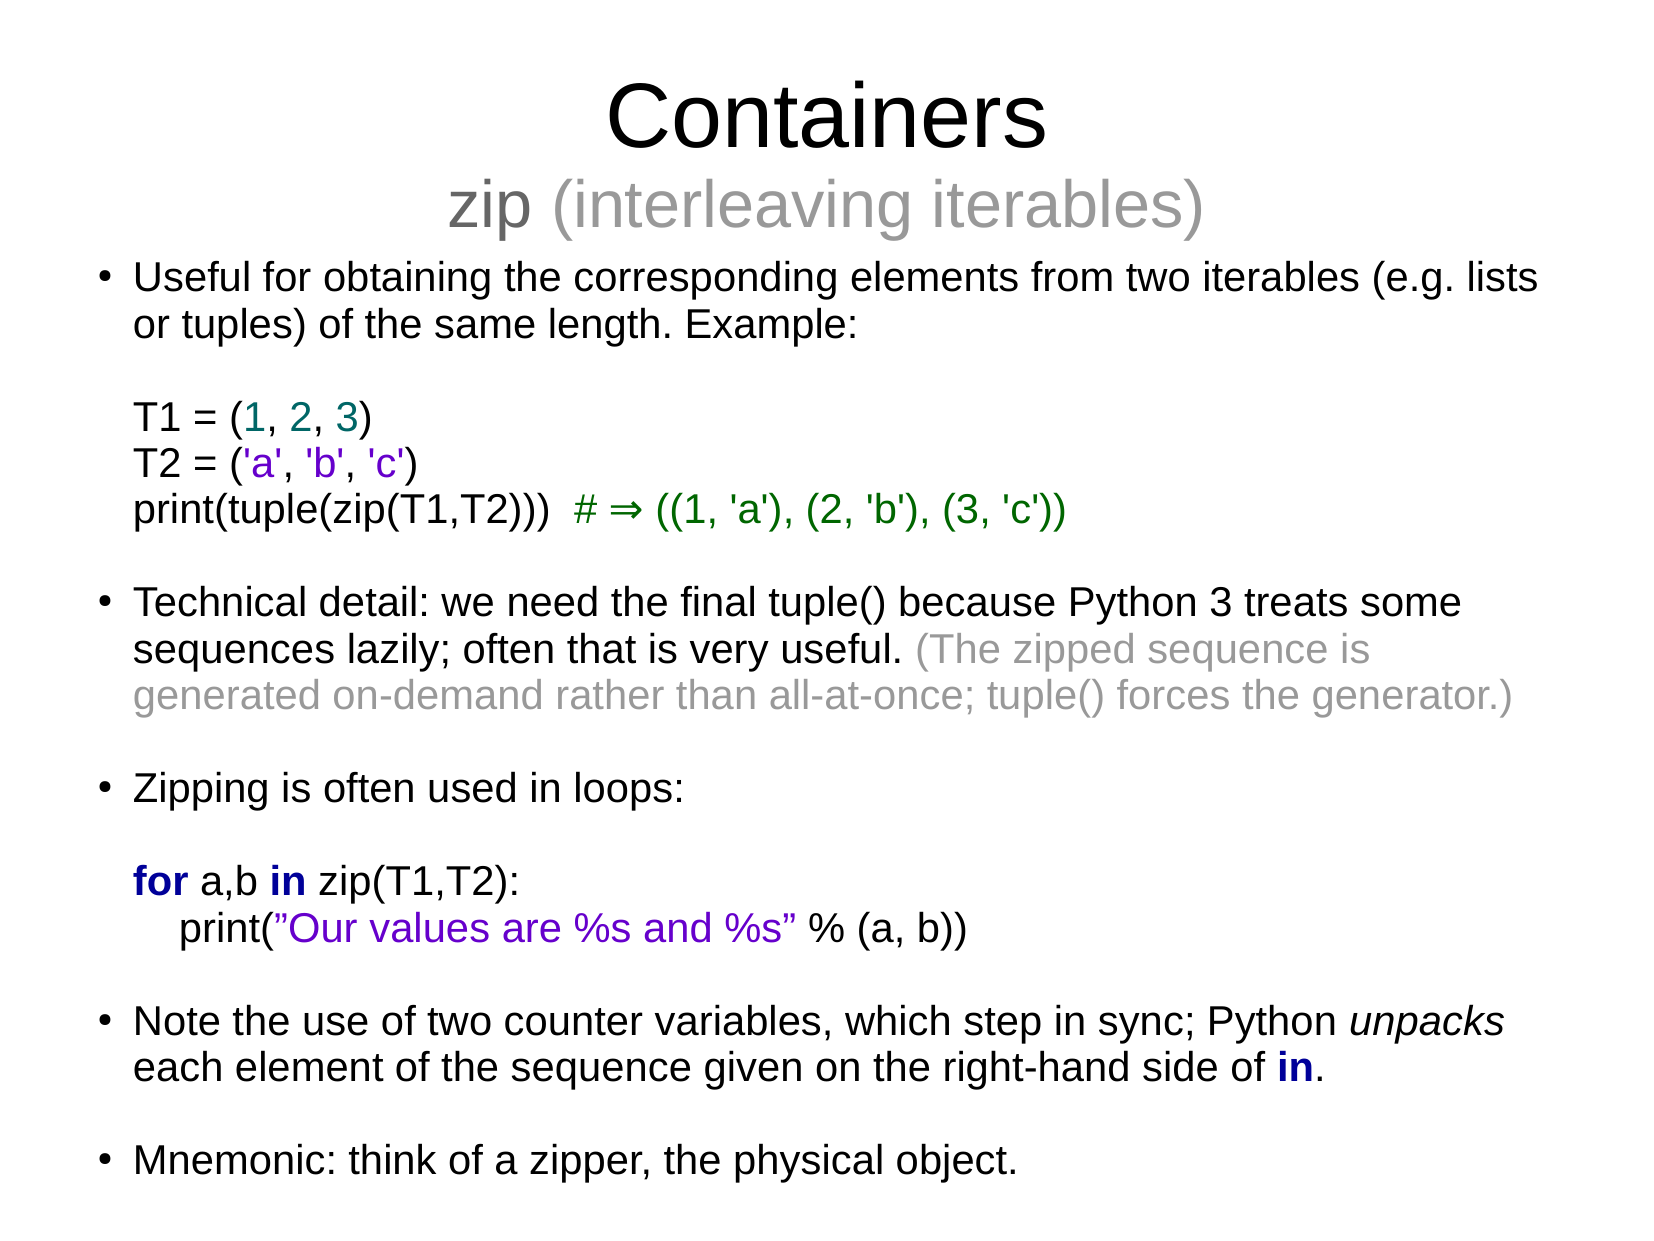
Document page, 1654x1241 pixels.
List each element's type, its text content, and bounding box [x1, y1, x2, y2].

text_box Useful for obtaining the corresponding elements from two iterables (e.g. lists or tuples) of the same length. Example: T1 = (1, 2, 3) T2 = ('a', 'b', 'c') print(tuple(zip(T1,T2))) # ⇒ ((1, 'a'), (2, 'b'), (3, 'c')) Technical detail: we need the final tuple() because Python 3 treats some sequences lazily; often that is very useful. (The zipped sequence is generated on-demand rather than all-at-once; tuple() forces the generator.) Zipping is often used in loops: for a,b in zip(T1,T2): print(”Our values are %s and %s” % (a, b)) Note the use of two counter variables, which step in sync; Python unpacks each element of the sequence given on the right-hand side of in. Mnemonic: think of a zipper, the physical object. [82, 246, 1561, 1202]
title Containers zip (interleaving iterables) [82, 49, 1571, 257]
